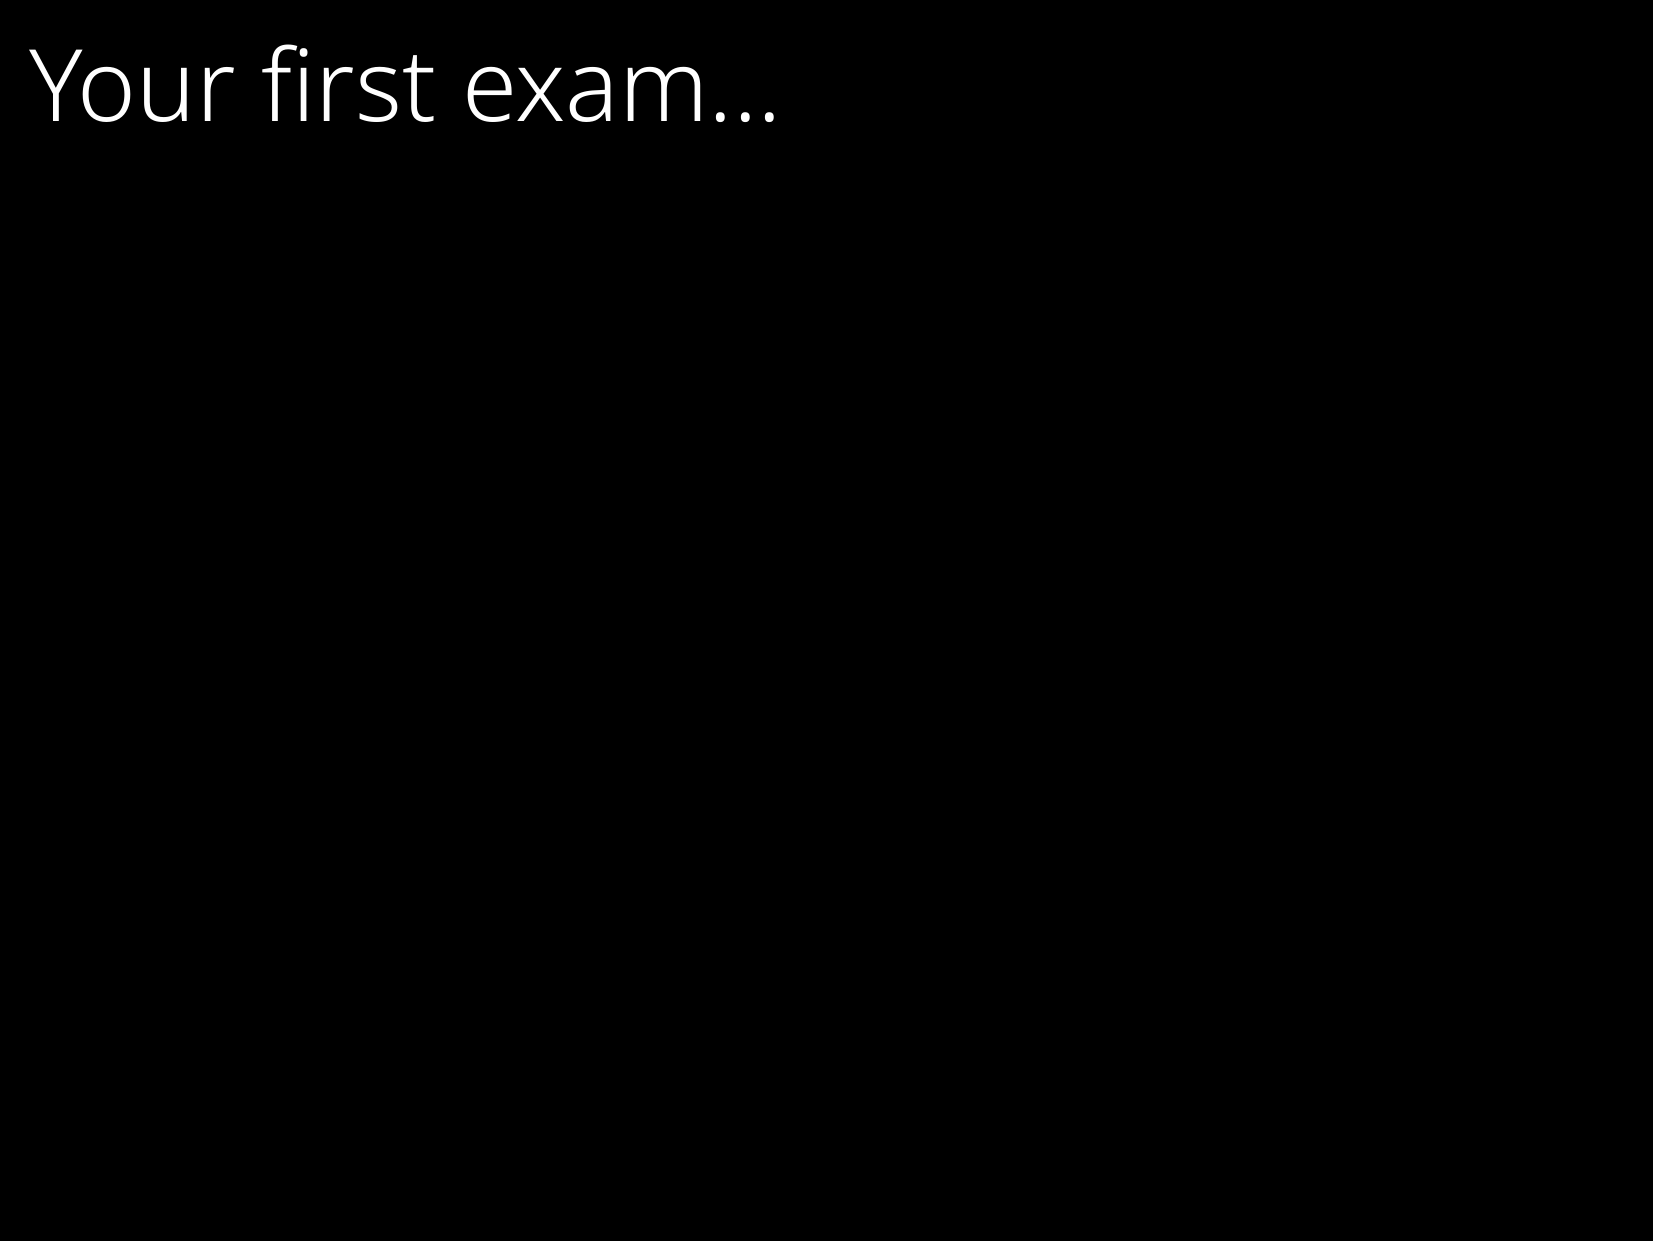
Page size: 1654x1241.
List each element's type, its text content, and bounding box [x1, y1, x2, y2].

title Your first exam... [29, 8, 1631, 157]
